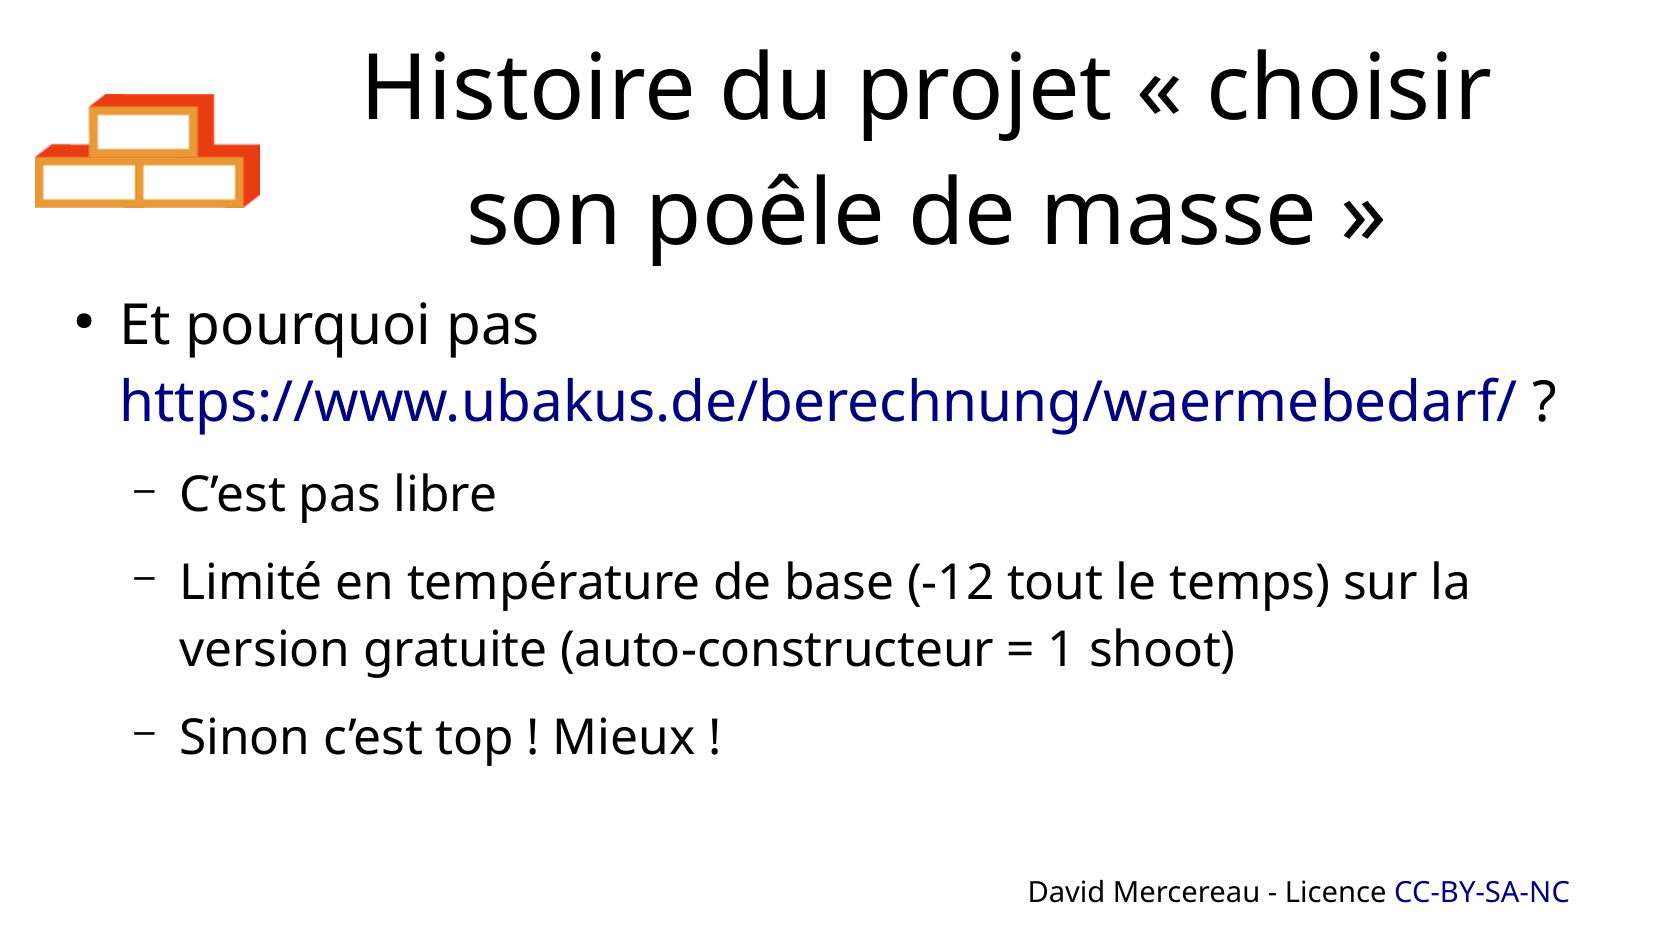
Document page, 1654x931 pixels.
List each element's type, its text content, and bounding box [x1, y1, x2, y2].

title Histoire du projet « choisir son poêle de masse » [271, 54, 1583, 239]
list Et pourquoi pas https://www.ubakus.de/berechnung/waermebedarf/ ? C’est pas libre Limité en température de base (-12 tout le temps) sur la version gratuite (auto-constructeur = 1 shoot) Sinon c’est top ! Mieux ! [59, 283, 1583, 827]
picture [35, 94, 260, 208]
